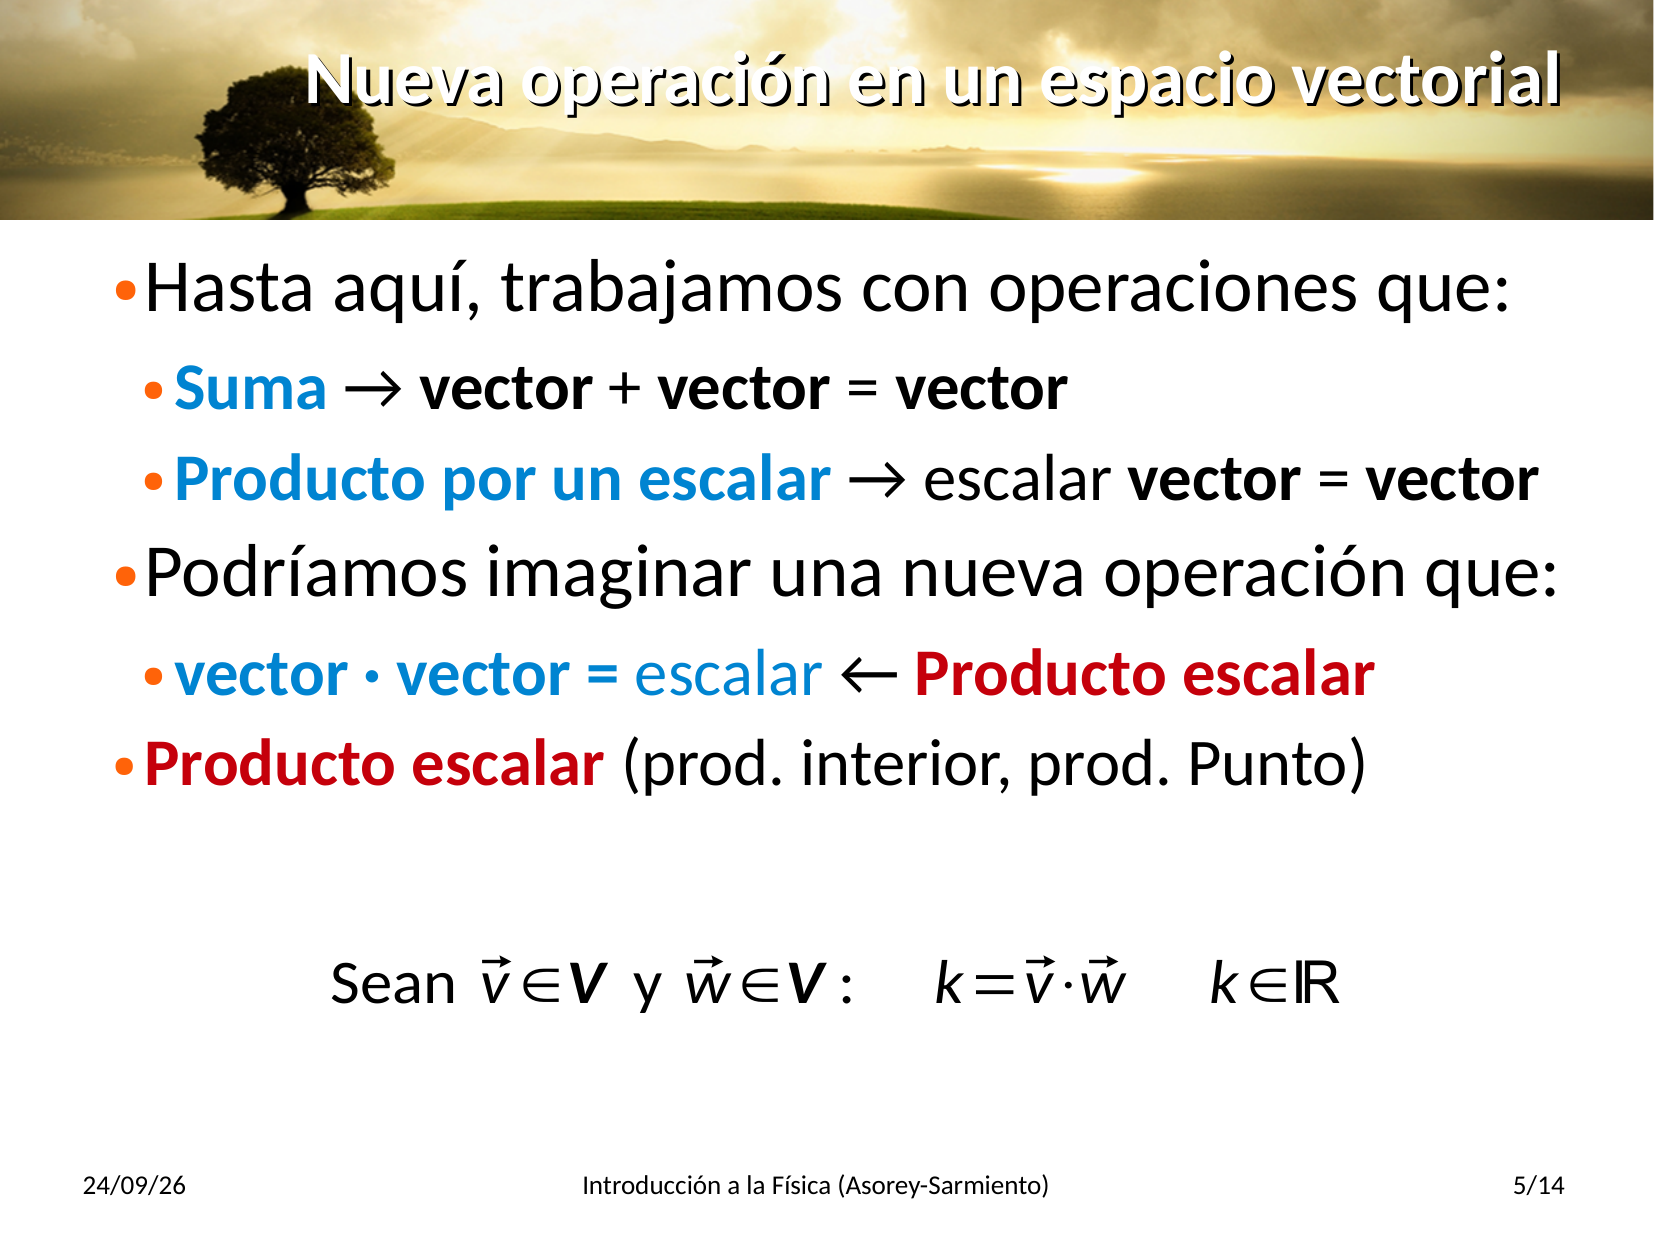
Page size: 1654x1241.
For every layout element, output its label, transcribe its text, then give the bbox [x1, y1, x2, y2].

title Nueva operación en un espacio vectorial [75, 19, 1564, 151]
list Hasta aquí, trabajamos con operaciones que: Suma → vector + vector = vector Producto por un escalar → escalar vector = vector Podríamos imaginar una nueva operación que: vector · vector = escalar ← Producto escalar Producto escalar (prod. interior, prod. Punto) [82, 255, 1571, 1156]
picture [0, 0, 1654, 220]
chart [323, 944, 1351, 1021]
